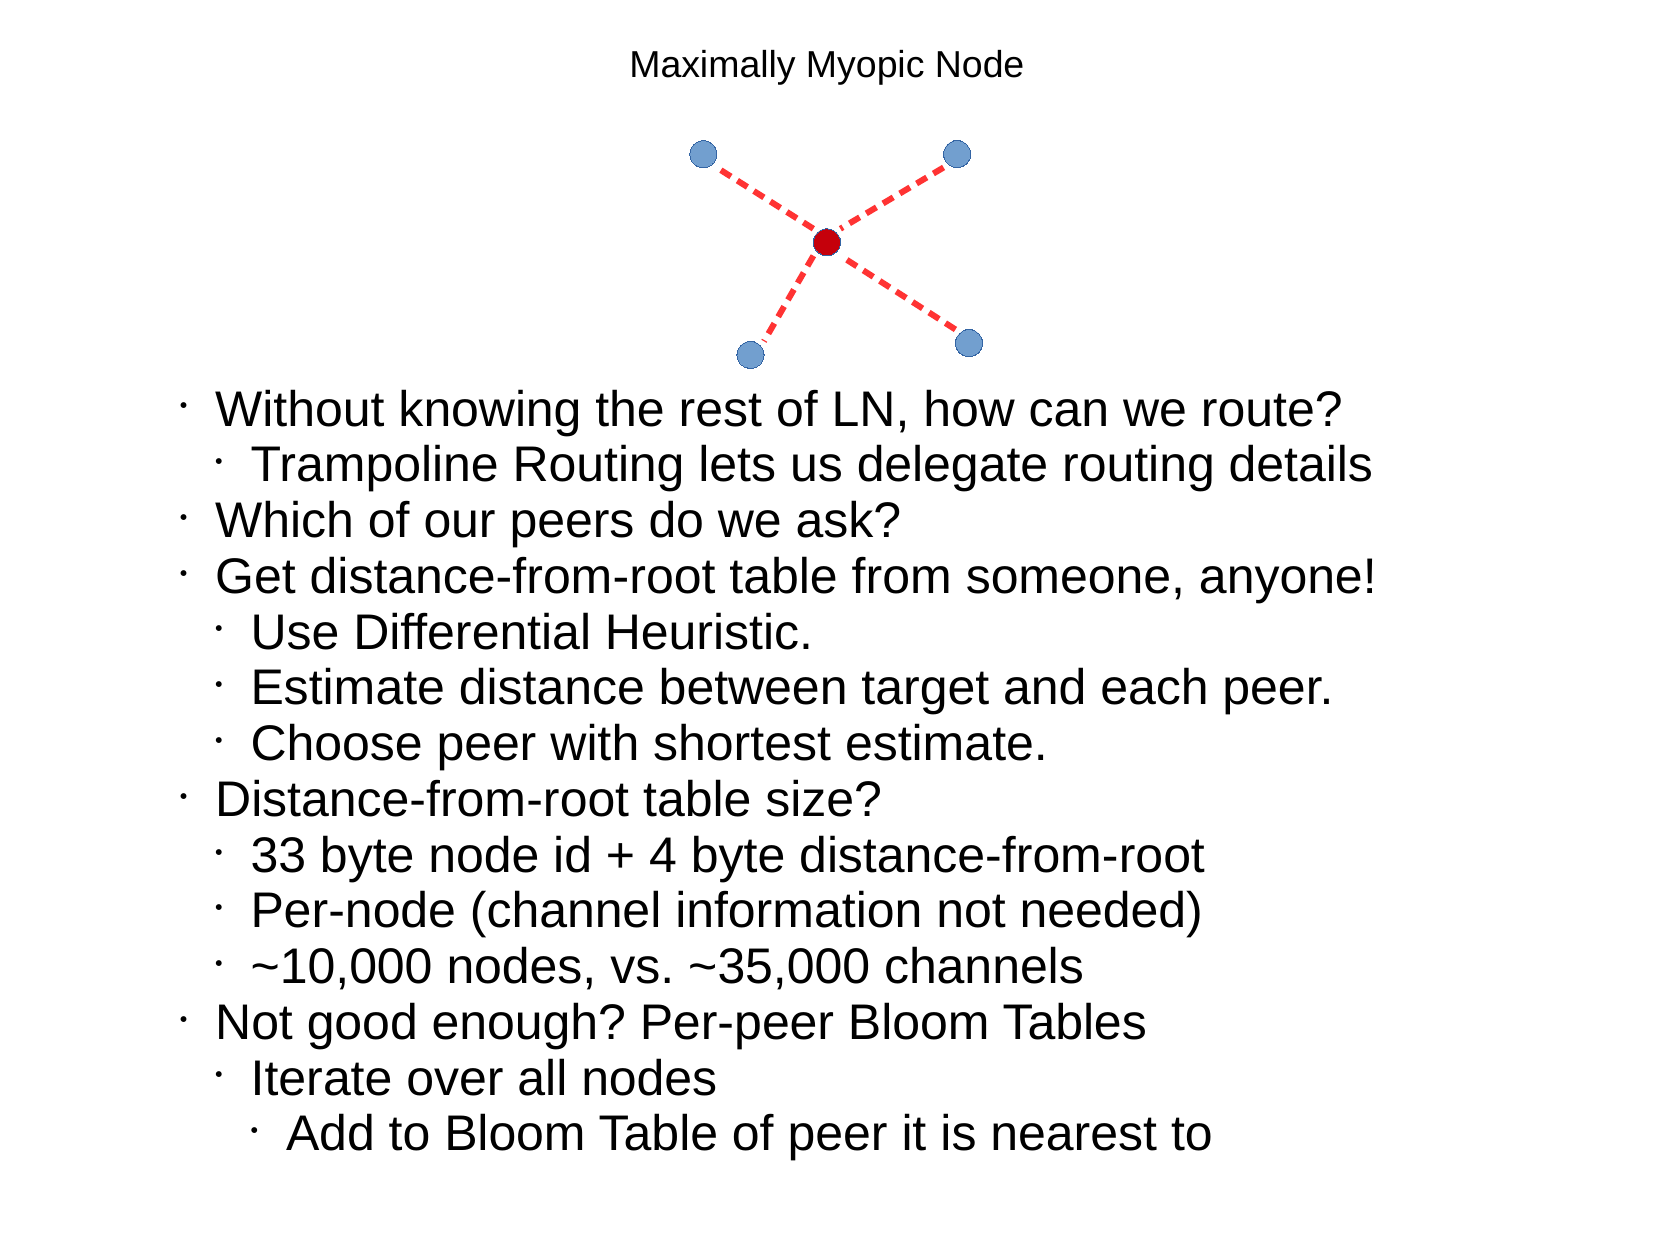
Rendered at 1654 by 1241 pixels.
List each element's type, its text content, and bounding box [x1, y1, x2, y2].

text_box Maximally Myopic Node [0, 15, 1654, 115]
text_box [955, 329, 983, 357]
text_box [736, 341, 765, 369]
text_box Without knowing the rest of LN, how can we route? Trampoline Routing lets us delegate routing details Which of our peers do we ask? Get distance-from-root table from someone, anyone! Use Differential Heuristic. Estimate distance between target and each peer. Choose peer with shortest estimate. Distance-from-root table size? 33 byte node id + 4 byte distance-from-root Per-node (channel information not needed) ~10,000 nodes, vs. ~35,000 channels Not good enough? Per-peer Bloom Tables Iterate over all nodes Add to Bloom Table of peer it is nearest to [165, 372, 1411, 1171]
text_box [813, 228, 841, 256]
text_box [943, 140, 971, 168]
text_box [689, 140, 717, 168]
